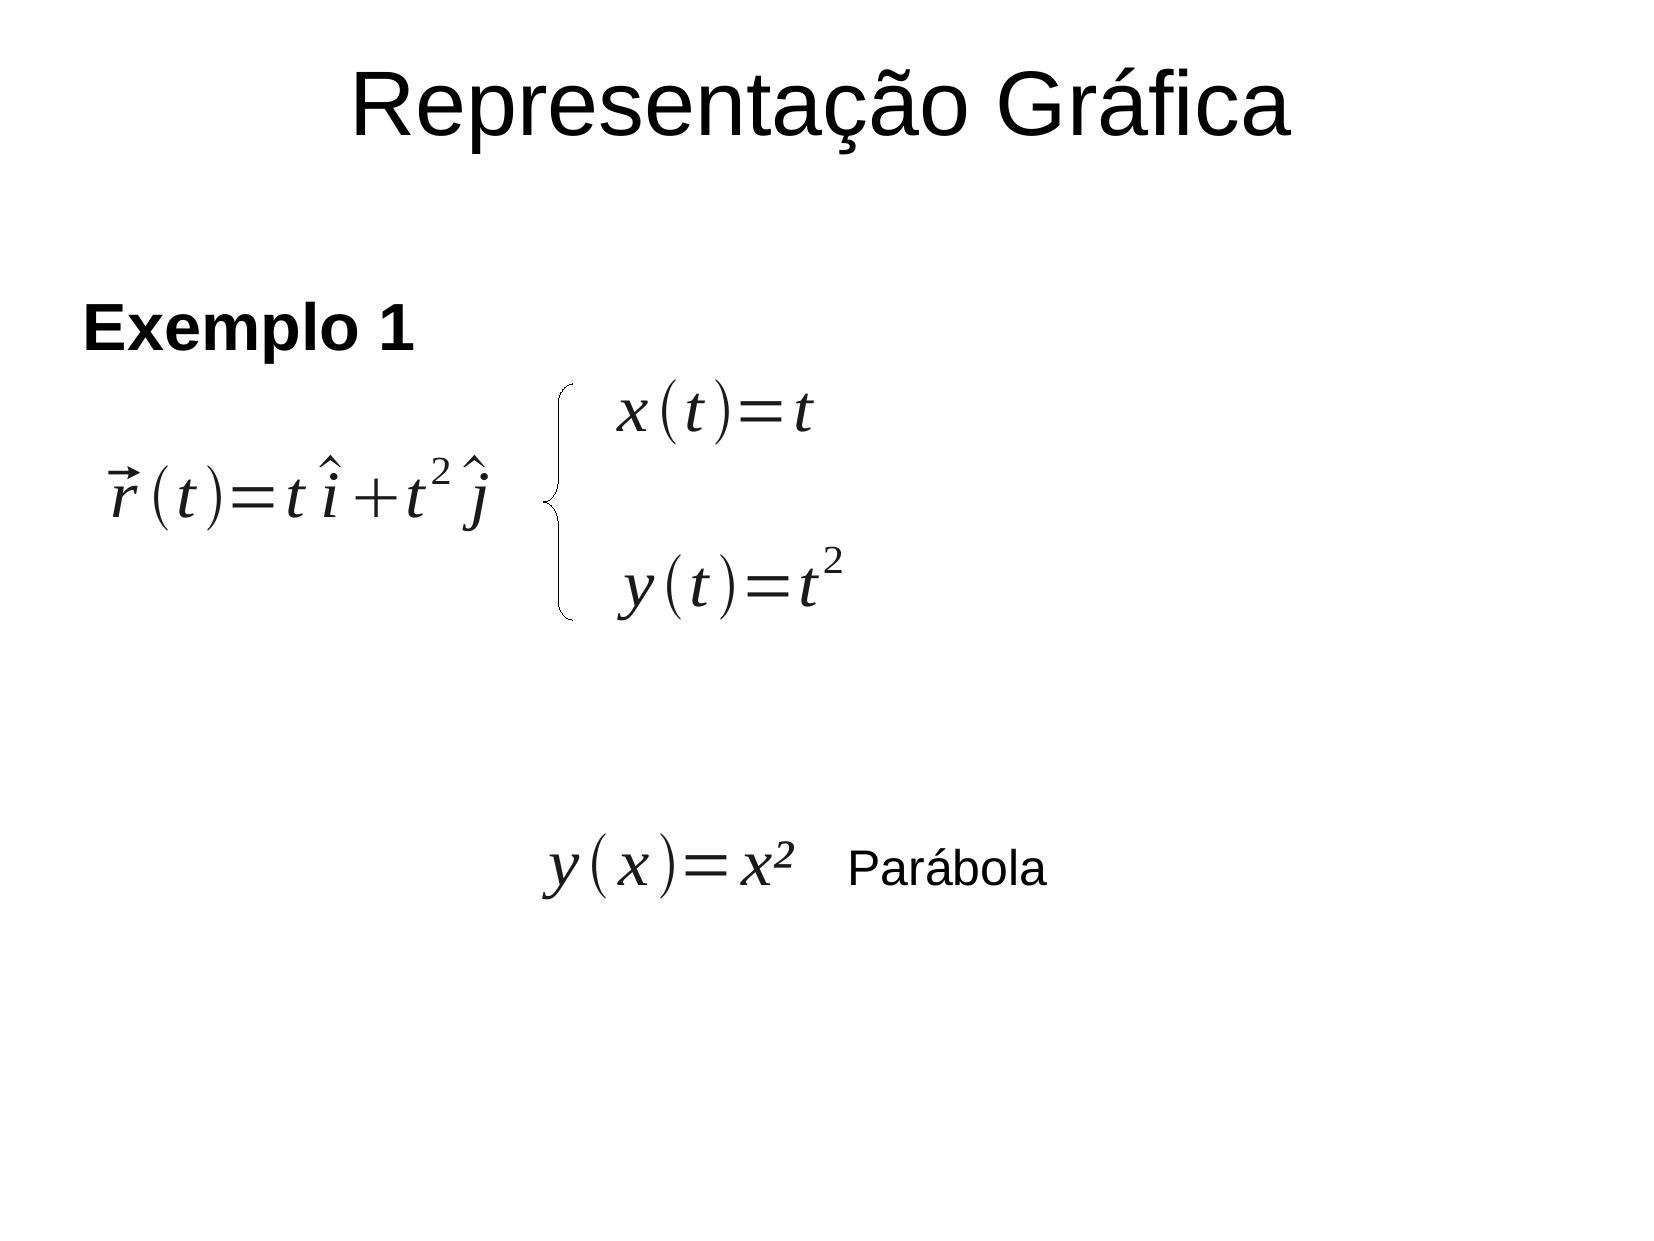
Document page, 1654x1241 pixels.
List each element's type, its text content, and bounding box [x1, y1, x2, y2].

chart [531, 826, 800, 904]
text_box Parábola [832, 832, 1158, 905]
chart [606, 372, 819, 449]
list Exemplo 1 [82, 290, 1571, 1094]
title Representação Gráfica [76, 7, 1566, 200]
chart [98, 448, 496, 535]
chart [606, 537, 851, 624]
